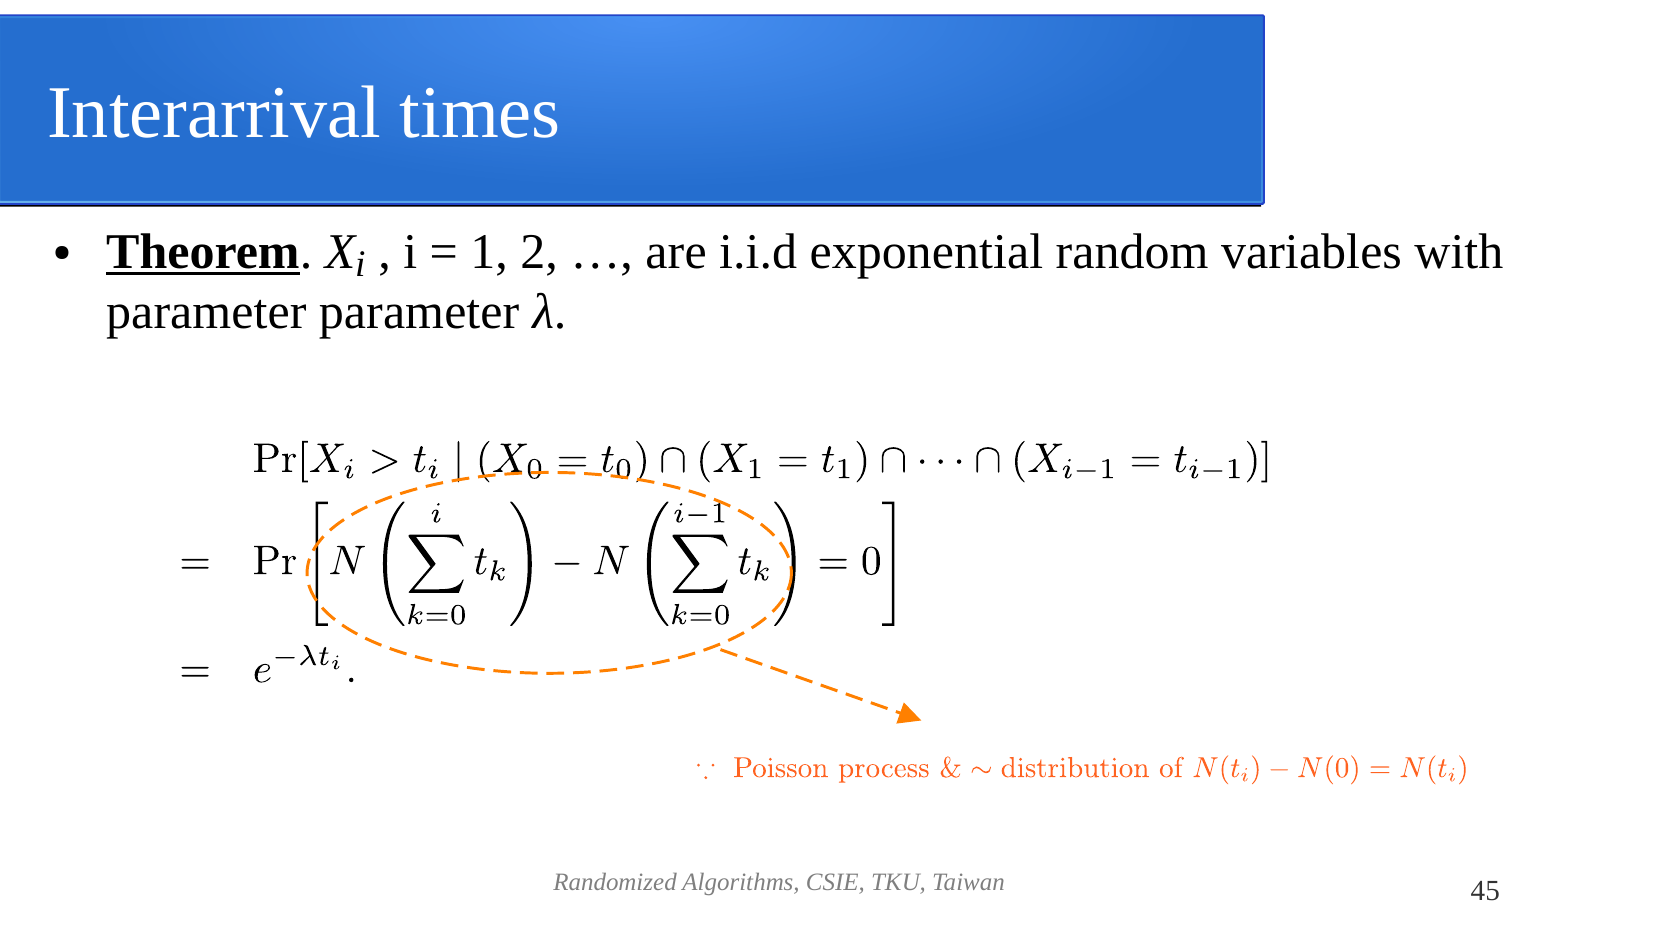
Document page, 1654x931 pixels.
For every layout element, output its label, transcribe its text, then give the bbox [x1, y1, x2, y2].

title Interarrival times [47, 35, 1199, 189]
picture [696, 755, 1466, 785]
list Theorem. Xi , i = 1, 2, …, are i.i.d exponential random variables with parameter parameter λ. [35, 224, 1524, 764]
picture [177, 439, 1269, 685]
